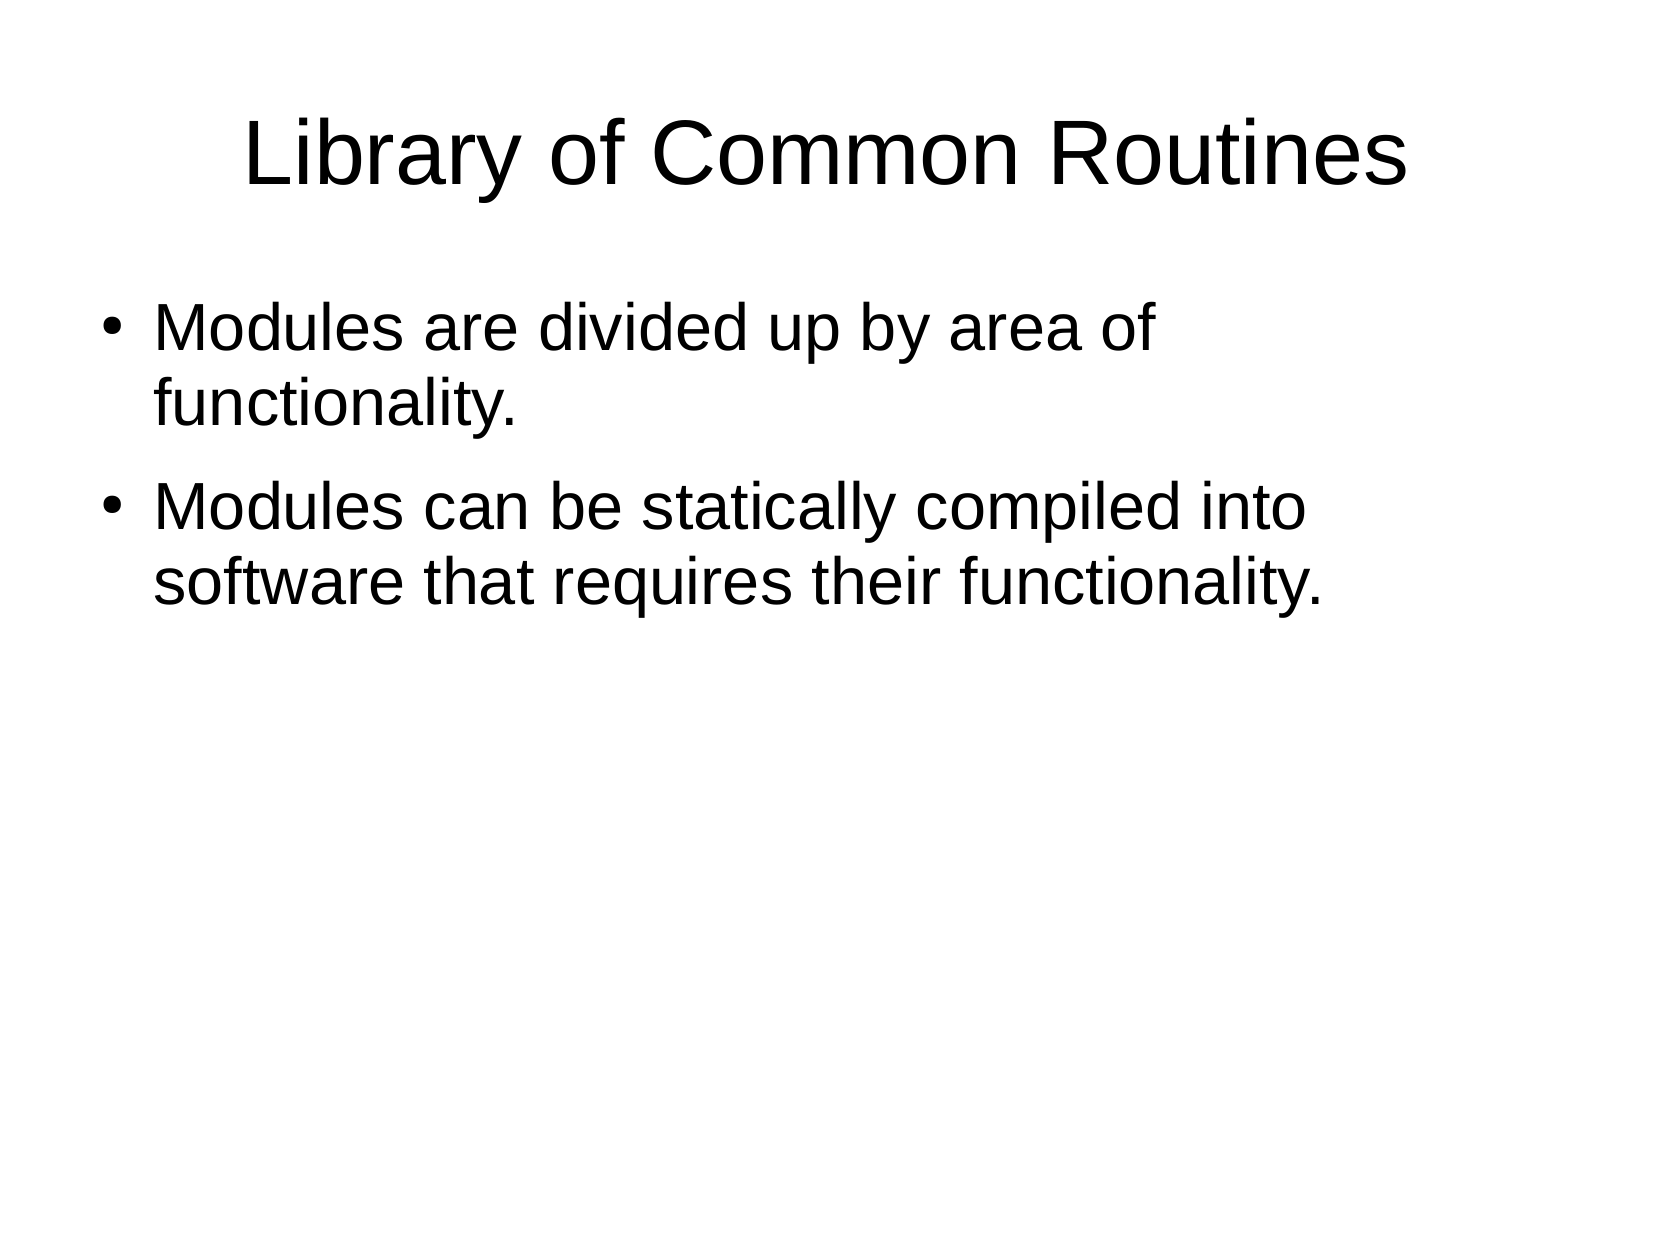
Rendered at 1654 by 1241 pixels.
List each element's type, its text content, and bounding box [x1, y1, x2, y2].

title Library of Common Routines [82, 49, 1571, 257]
list Modules are divided up by area of functionality. Modules can be statically compiled into software that requires their functionality. [82, 290, 1538, 1010]
